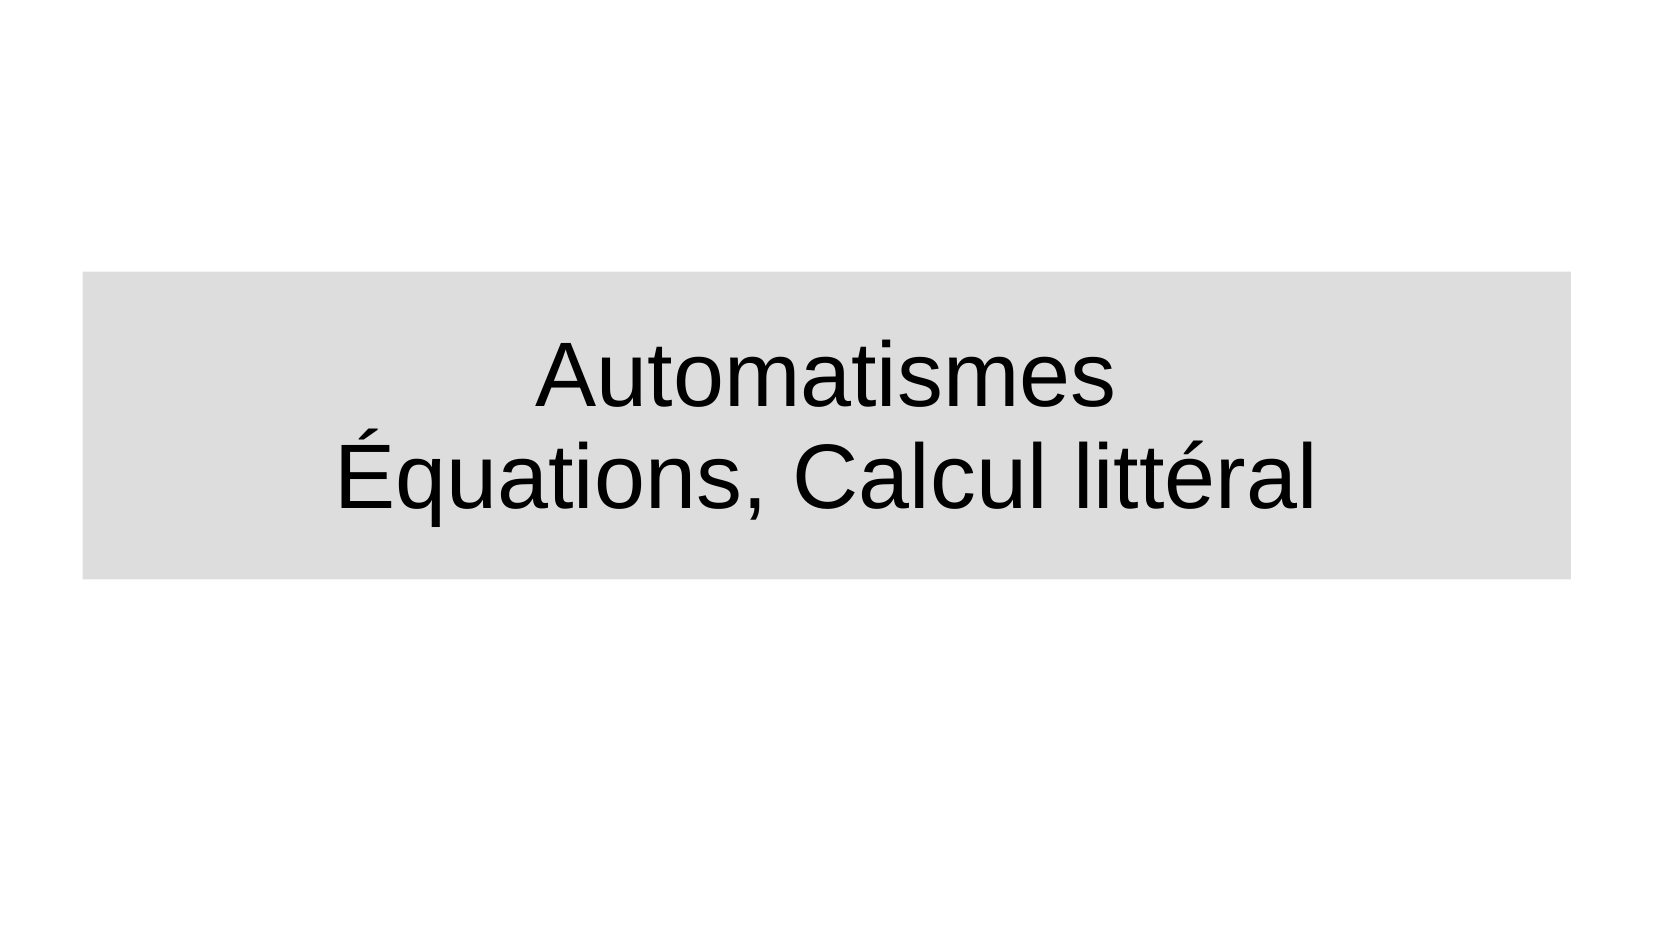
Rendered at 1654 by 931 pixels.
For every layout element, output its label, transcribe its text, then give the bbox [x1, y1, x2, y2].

title Automatismes Équations, Calcul littéral [82, 271, 1571, 580]
